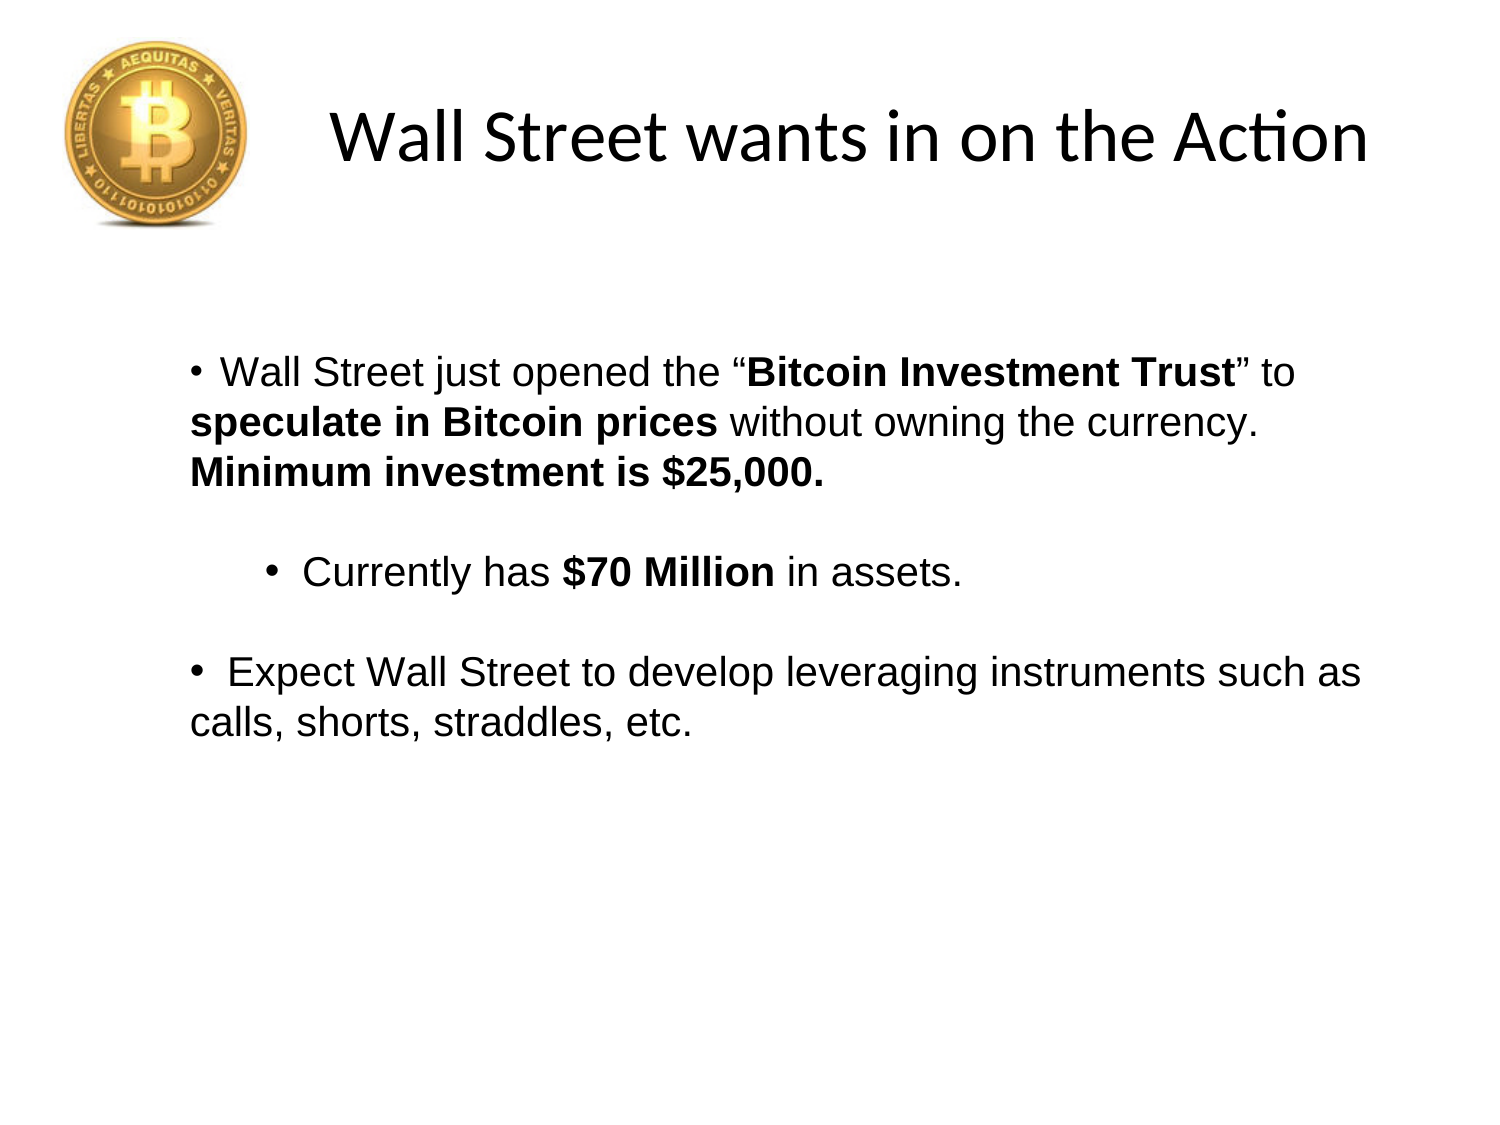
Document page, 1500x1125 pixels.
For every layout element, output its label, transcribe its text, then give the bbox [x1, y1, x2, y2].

text_box Wall Street wants in on the Action [274, 37, 1426, 225]
picture [62, 37, 250, 230]
text_box Wall Street just opened the “Bitcoin Investment Trust” to speculate in Bitcoin prices without owning the currency. Minimum investment is $25,000. Currently has $70 Million in assets. Expect Wall Street to develop leveraging instruments such as calls, shorts, straddles, etc. [174, 337, 1388, 754]
